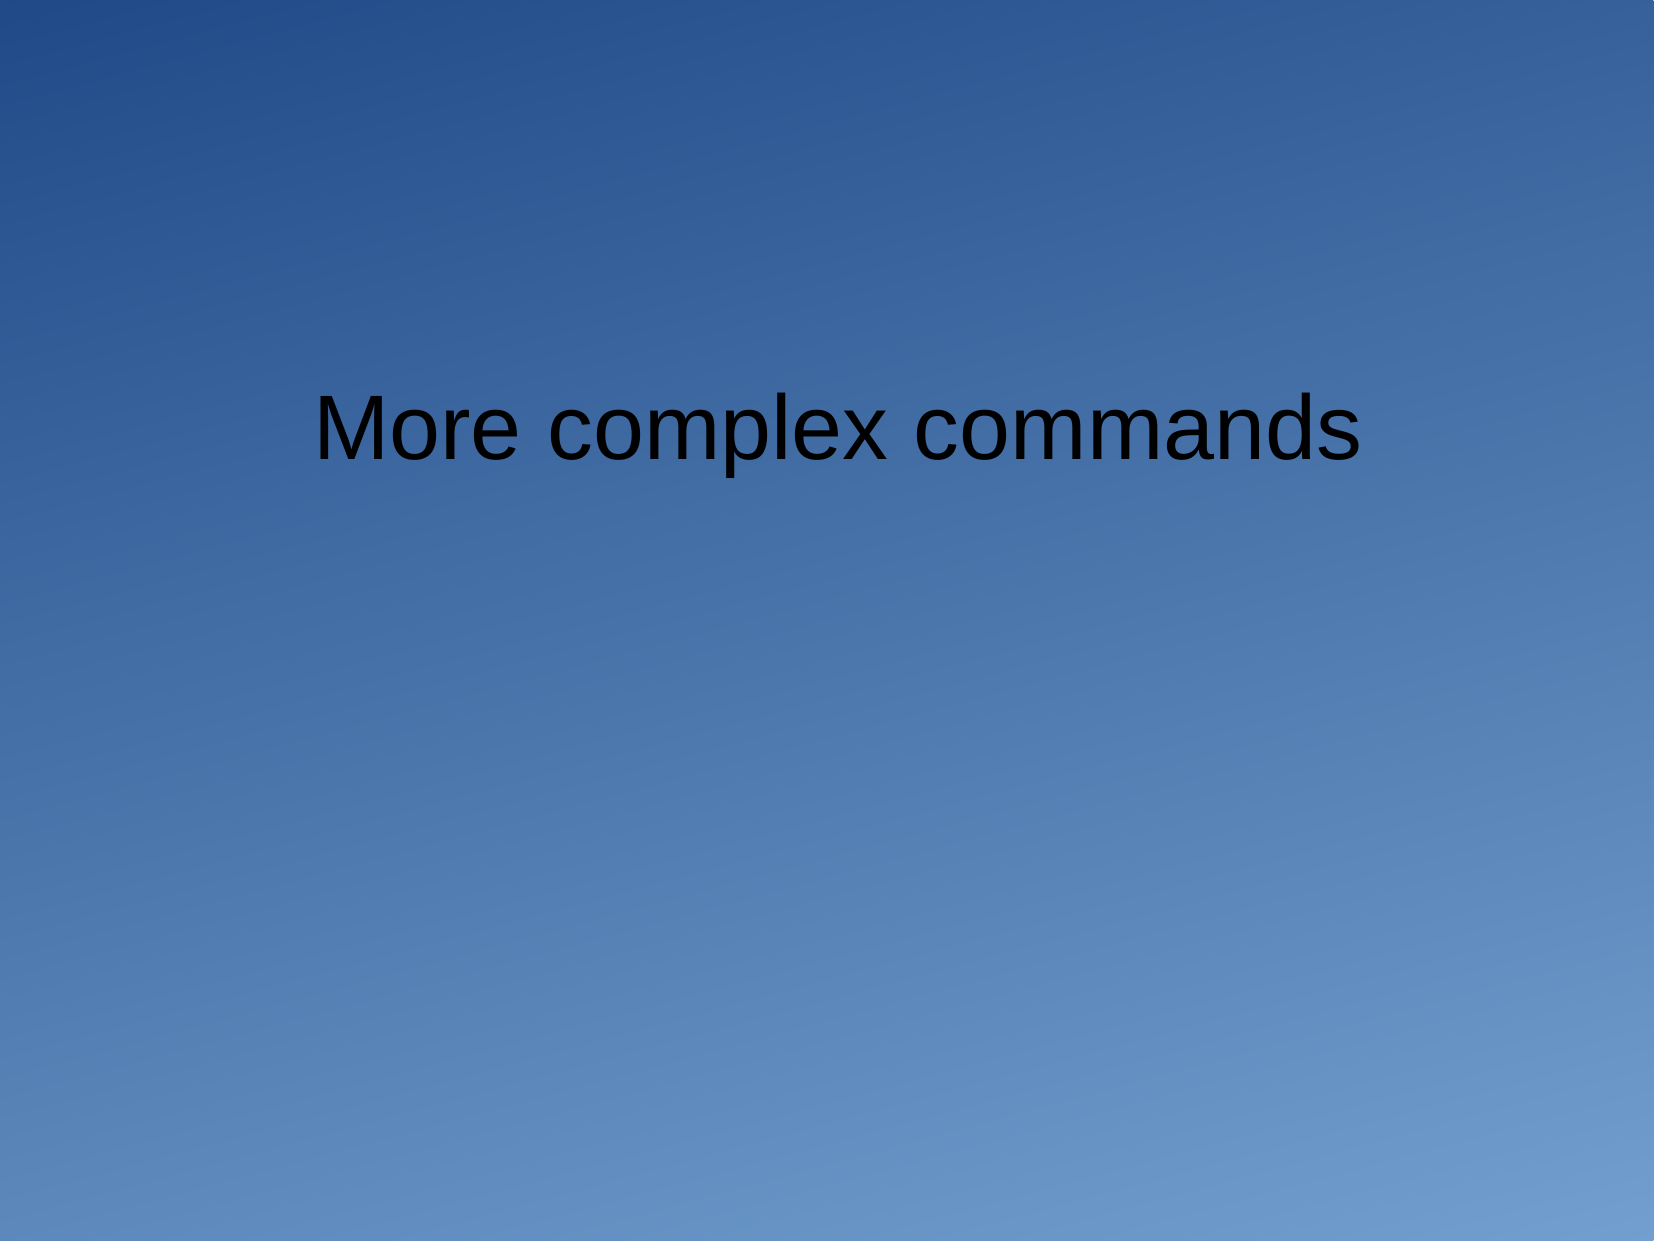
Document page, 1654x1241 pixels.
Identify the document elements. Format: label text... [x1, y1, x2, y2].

title More complex commands [94, 324, 1583, 532]
